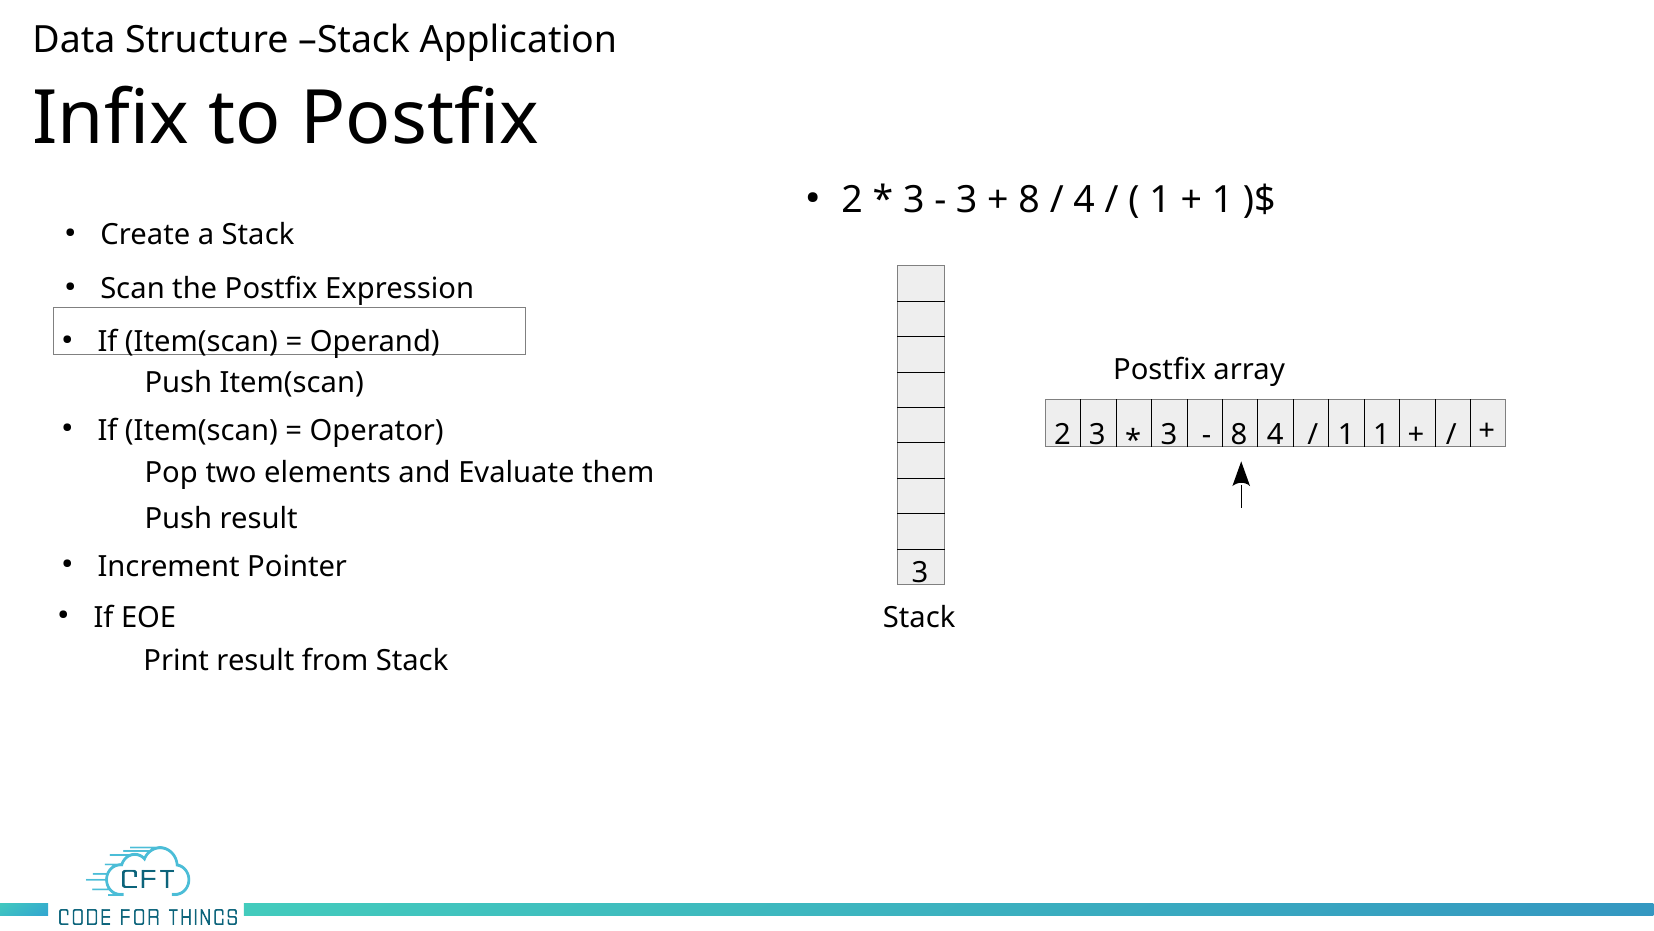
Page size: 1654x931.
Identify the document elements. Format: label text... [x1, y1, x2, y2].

text_box Stack [868, 588, 979, 638]
text_box [1365, 399, 1399, 405]
text_box / [1292, 405, 1341, 455]
text_box [1081, 399, 1116, 405]
text_box [1294, 399, 1328, 405]
text_box [1436, 399, 1470, 405]
text_box [897, 408, 945, 442]
text_box 2 [1039, 405, 1074, 455]
text_box / [1431, 405, 1471, 455]
text_box [897, 337, 945, 372]
text_box 8 [1236, 405, 1252, 455]
text_box 3 [1074, 405, 1123, 455]
text_box + [1463, 401, 1518, 451]
text_box [1188, 399, 1222, 405]
text_box Create a Stack [50, 206, 355, 266]
text_box If (Item(scan) = Operator) [47, 401, 496, 461]
text_box 4 [1252, 405, 1292, 455]
text_box Push Item(scan) [94, 373, 426, 401]
text_box 1 [1341, 405, 1372, 455]
text_box [1117, 399, 1151, 411]
text_box 1 [1372, 405, 1407, 455]
text_box Print result from Stack [93, 631, 615, 691]
text_box - [1187, 405, 1236, 455]
text_box [1152, 399, 1187, 405]
text_box [1329, 399, 1364, 405]
text_box 2 * 3 - 3 + 8 / 4 / ( 1 + 1 )$ [791, 165, 1377, 225]
text_box [897, 302, 945, 336]
text_box [1223, 399, 1257, 405]
text_box Push result [94, 490, 426, 550]
text_box Postfix array [1098, 340, 1312, 390]
text_box 3 [896, 543, 945, 593]
text_box If EOE [43, 588, 375, 638]
text_box + [1407, 405, 1431, 455]
picture [59, 846, 237, 925]
text_box [897, 514, 945, 543]
text_box [1045, 399, 1080, 405]
text_box Pop two elements and Evaluate them [94, 443, 709, 502]
text_box [1400, 399, 1435, 405]
text_box [897, 479, 945, 513]
text_box * [1110, 411, 1159, 461]
text_box [897, 443, 945, 478]
text_box [897, 373, 945, 407]
text_box Increment Pointer [47, 537, 621, 597]
text_box [1258, 399, 1293, 405]
title Data Structure –Stack Application Infix to Postfix [32, 12, 1536, 166]
text_box [897, 265, 945, 301]
text_box If (Item(scan) = Operand) [47, 312, 491, 373]
text_box Scan the Postfix Expression [50, 259, 537, 319]
text_box [491, 319, 526, 355]
text_box 3 [1145, 405, 1187, 455]
